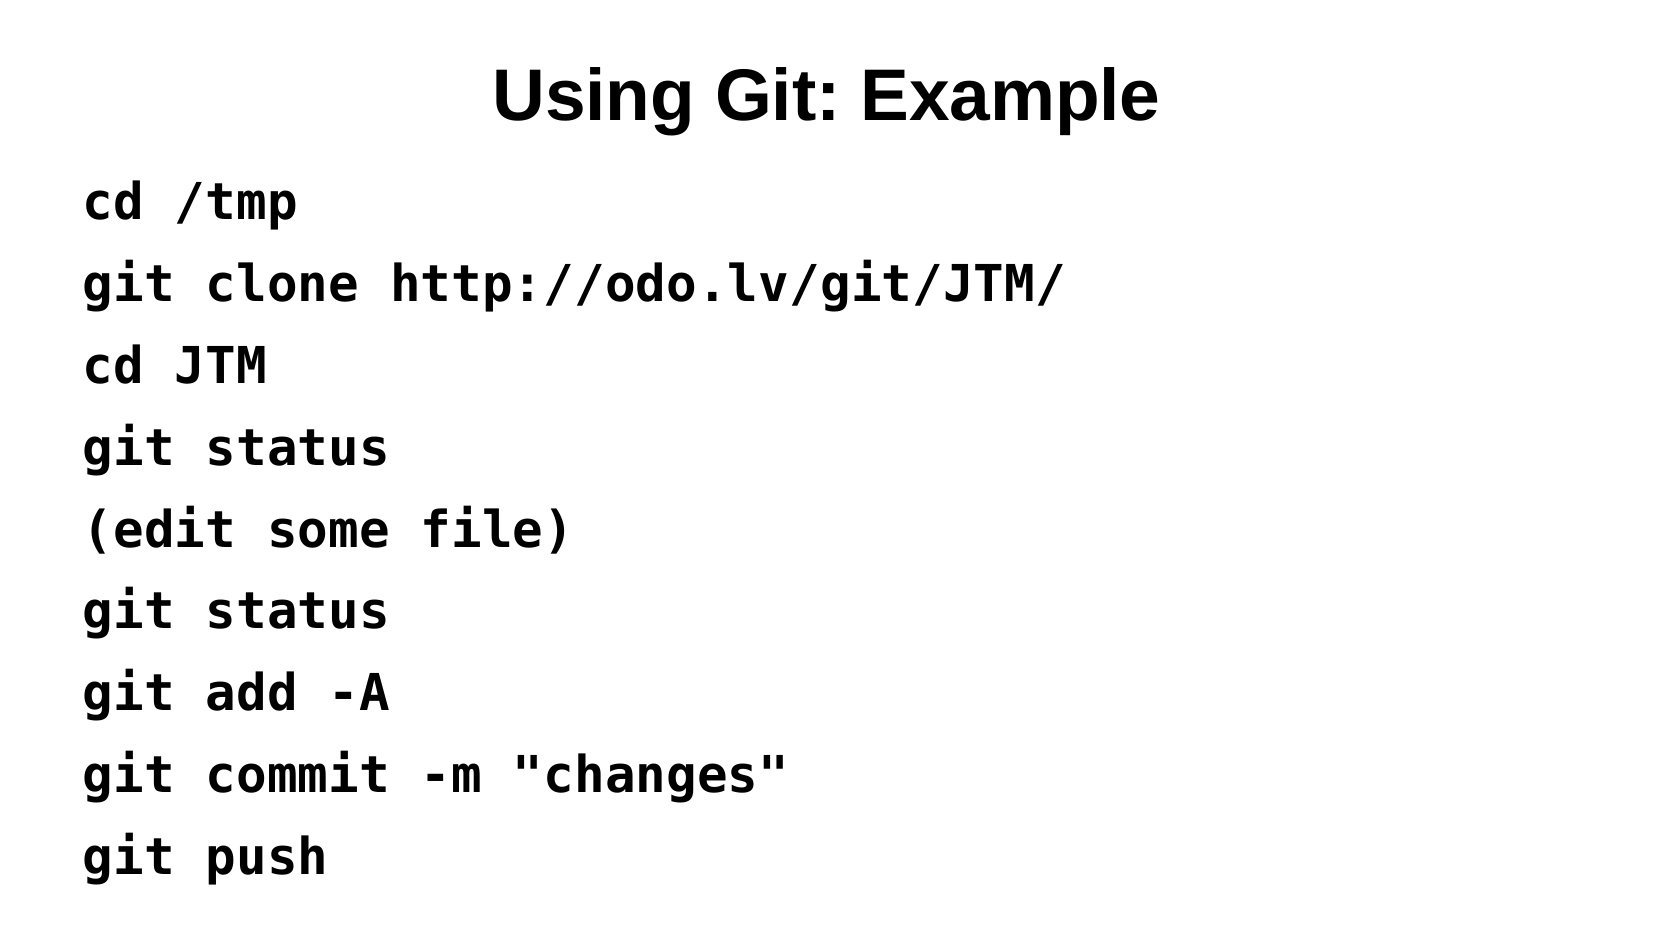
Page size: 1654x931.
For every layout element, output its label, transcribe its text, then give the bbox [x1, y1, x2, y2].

list cd /tmp git clone http://odo.lv/git/JTM/ cd JTM git status (edit some file) git status git add -A git commit -m "changes" git push [82, 168, 1538, 889]
title Using Git: Example [82, 37, 1571, 147]
